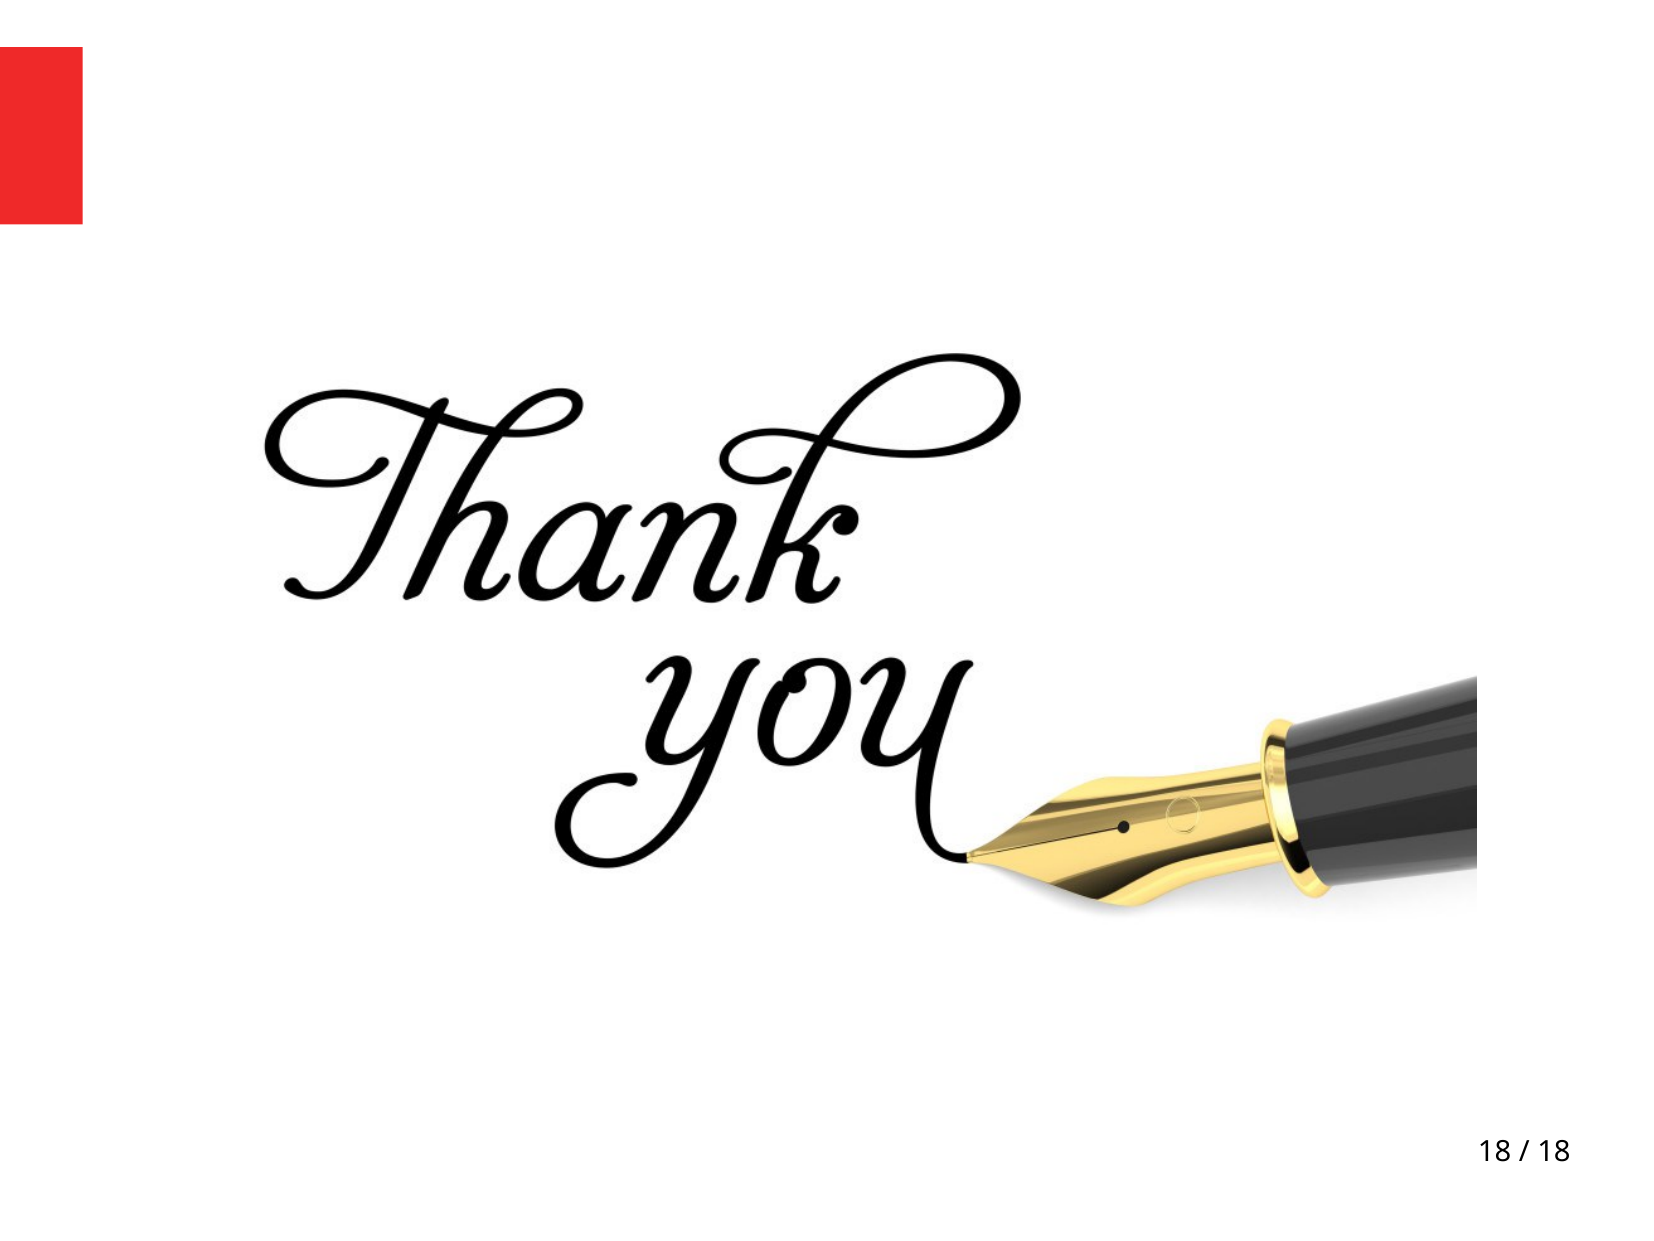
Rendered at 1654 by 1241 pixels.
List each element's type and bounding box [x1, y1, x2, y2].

picture [187, 289, 1477, 1016]
